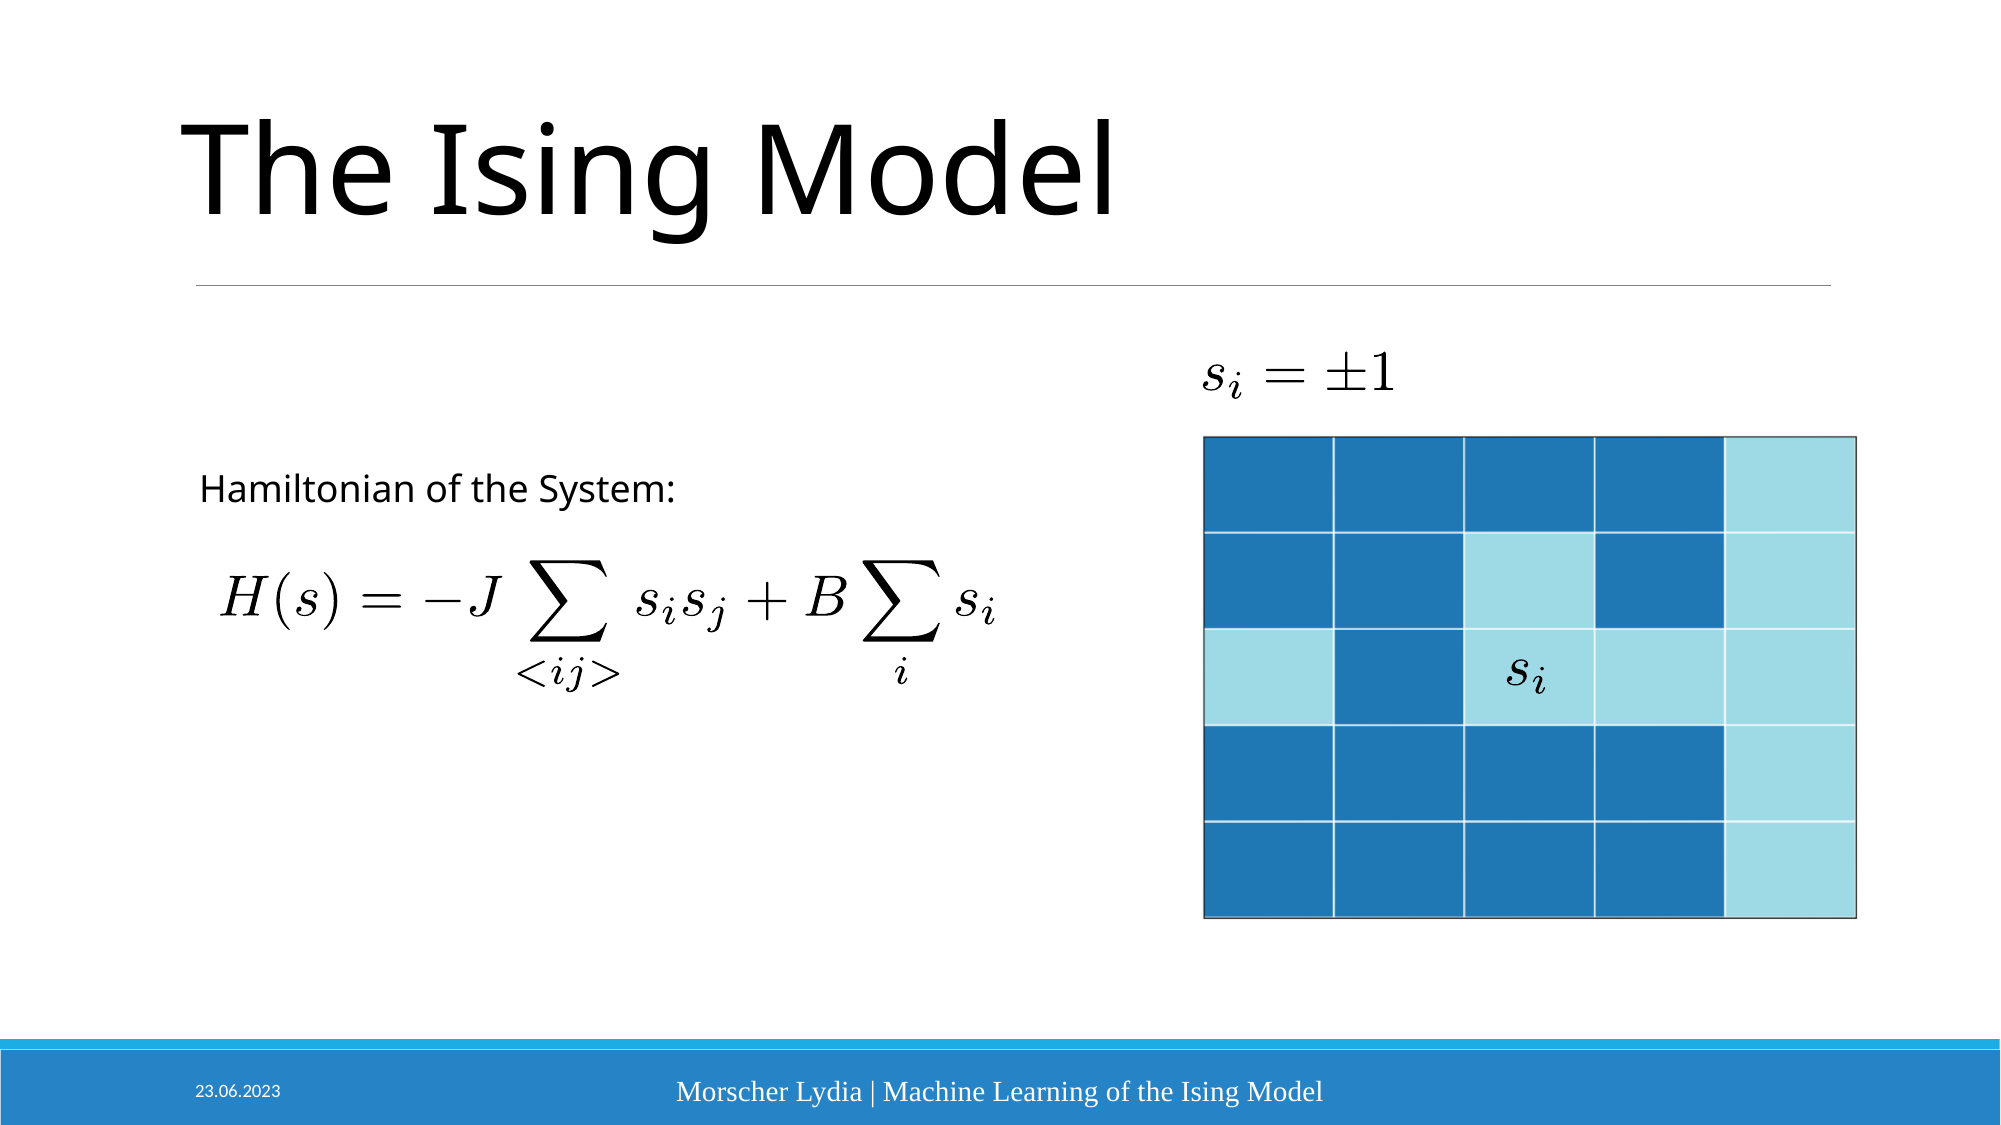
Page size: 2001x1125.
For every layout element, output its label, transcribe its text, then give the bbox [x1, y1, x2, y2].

title The Ising Model [180, 47, 1831, 285]
text_box [1532, 675, 1546, 694]
text_box [219, 560, 995, 693]
text_box [1506, 659, 1529, 686]
picture [1192, 425, 1866, 928]
text_box Hamiltonian of the System: [184, 455, 665, 516]
text_box [1202, 351, 1394, 399]
